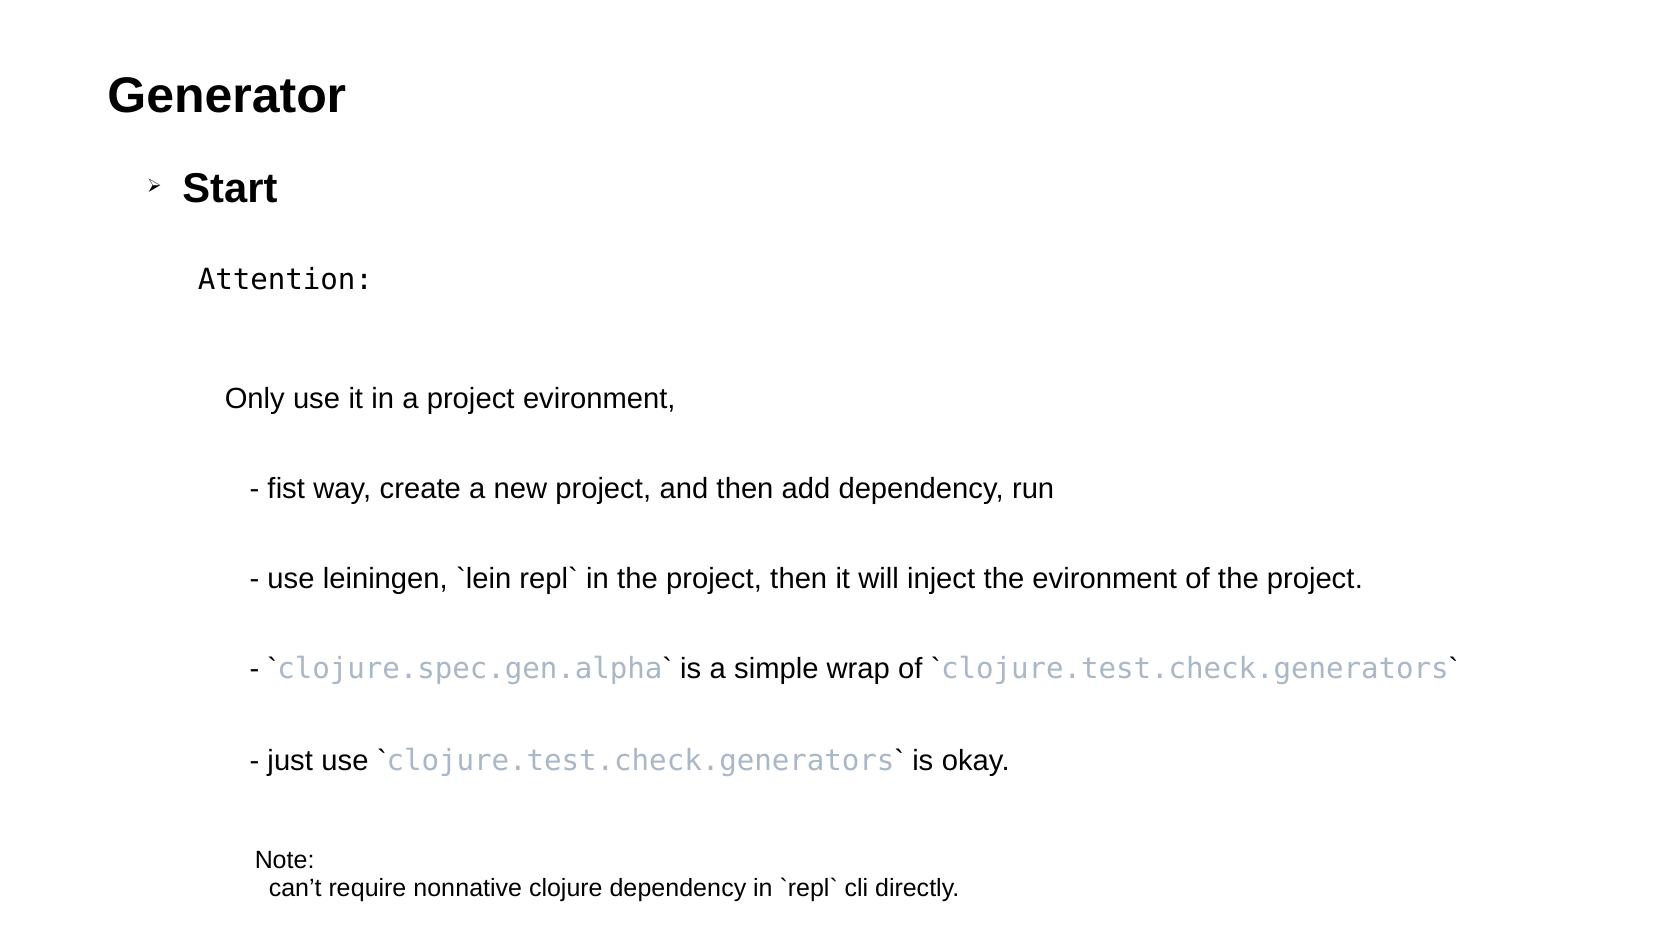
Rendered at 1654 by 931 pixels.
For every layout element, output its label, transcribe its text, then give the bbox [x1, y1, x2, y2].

text_box Attention: [183, 255, 1426, 339]
text_box Note: can’t require nonnative clojure dependency in `repl` cli directly. [240, 838, 1156, 910]
text_box Start [132, 157, 733, 220]
text_box Only use it in a project evironment, - fist way, create a new project, and then add dependency, run - use leiningen, `lein repl` in the project, then it will inject the evironment of the project. - `clojure.spec.gen.alpha` is a simple wrap of `clojure.test.check.generators` - just use `clojure.test.check.generators` is okay. [210, 375, 1636, 875]
text_box Generator [92, 60, 858, 131]
